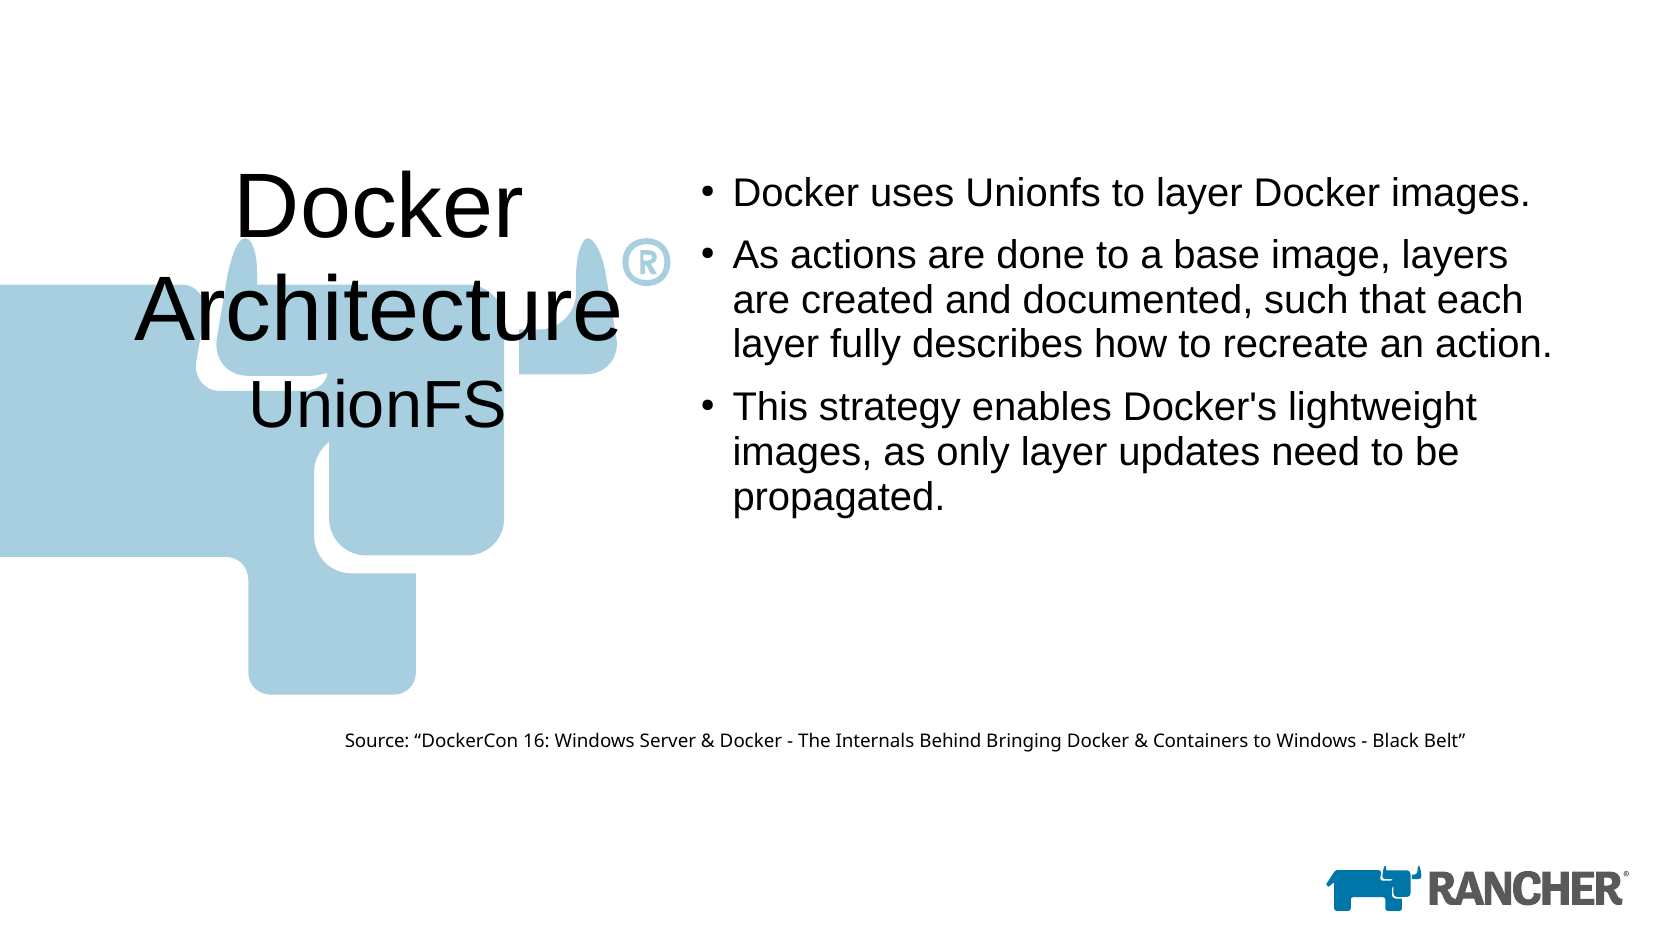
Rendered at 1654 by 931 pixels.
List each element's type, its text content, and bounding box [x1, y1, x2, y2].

list Docker uses Unionfs to layer Docker images. As actions are done to a base image, layers are created and documented, such that each layer fully describes how to recreate an action. This strategy enables Docker's lightweight images, as only layer updates need to be propagated. [690, 169, 1572, 545]
text_box Source: “DockerCon 16: Windows Server & Docker - The Internals Behind Bringing Docker & Containers to Windows - Black Belt” [330, 720, 1569, 757]
title Docker Architecture [83, 154, 676, 371]
text_box UnionFS [81, 367, 674, 673]
